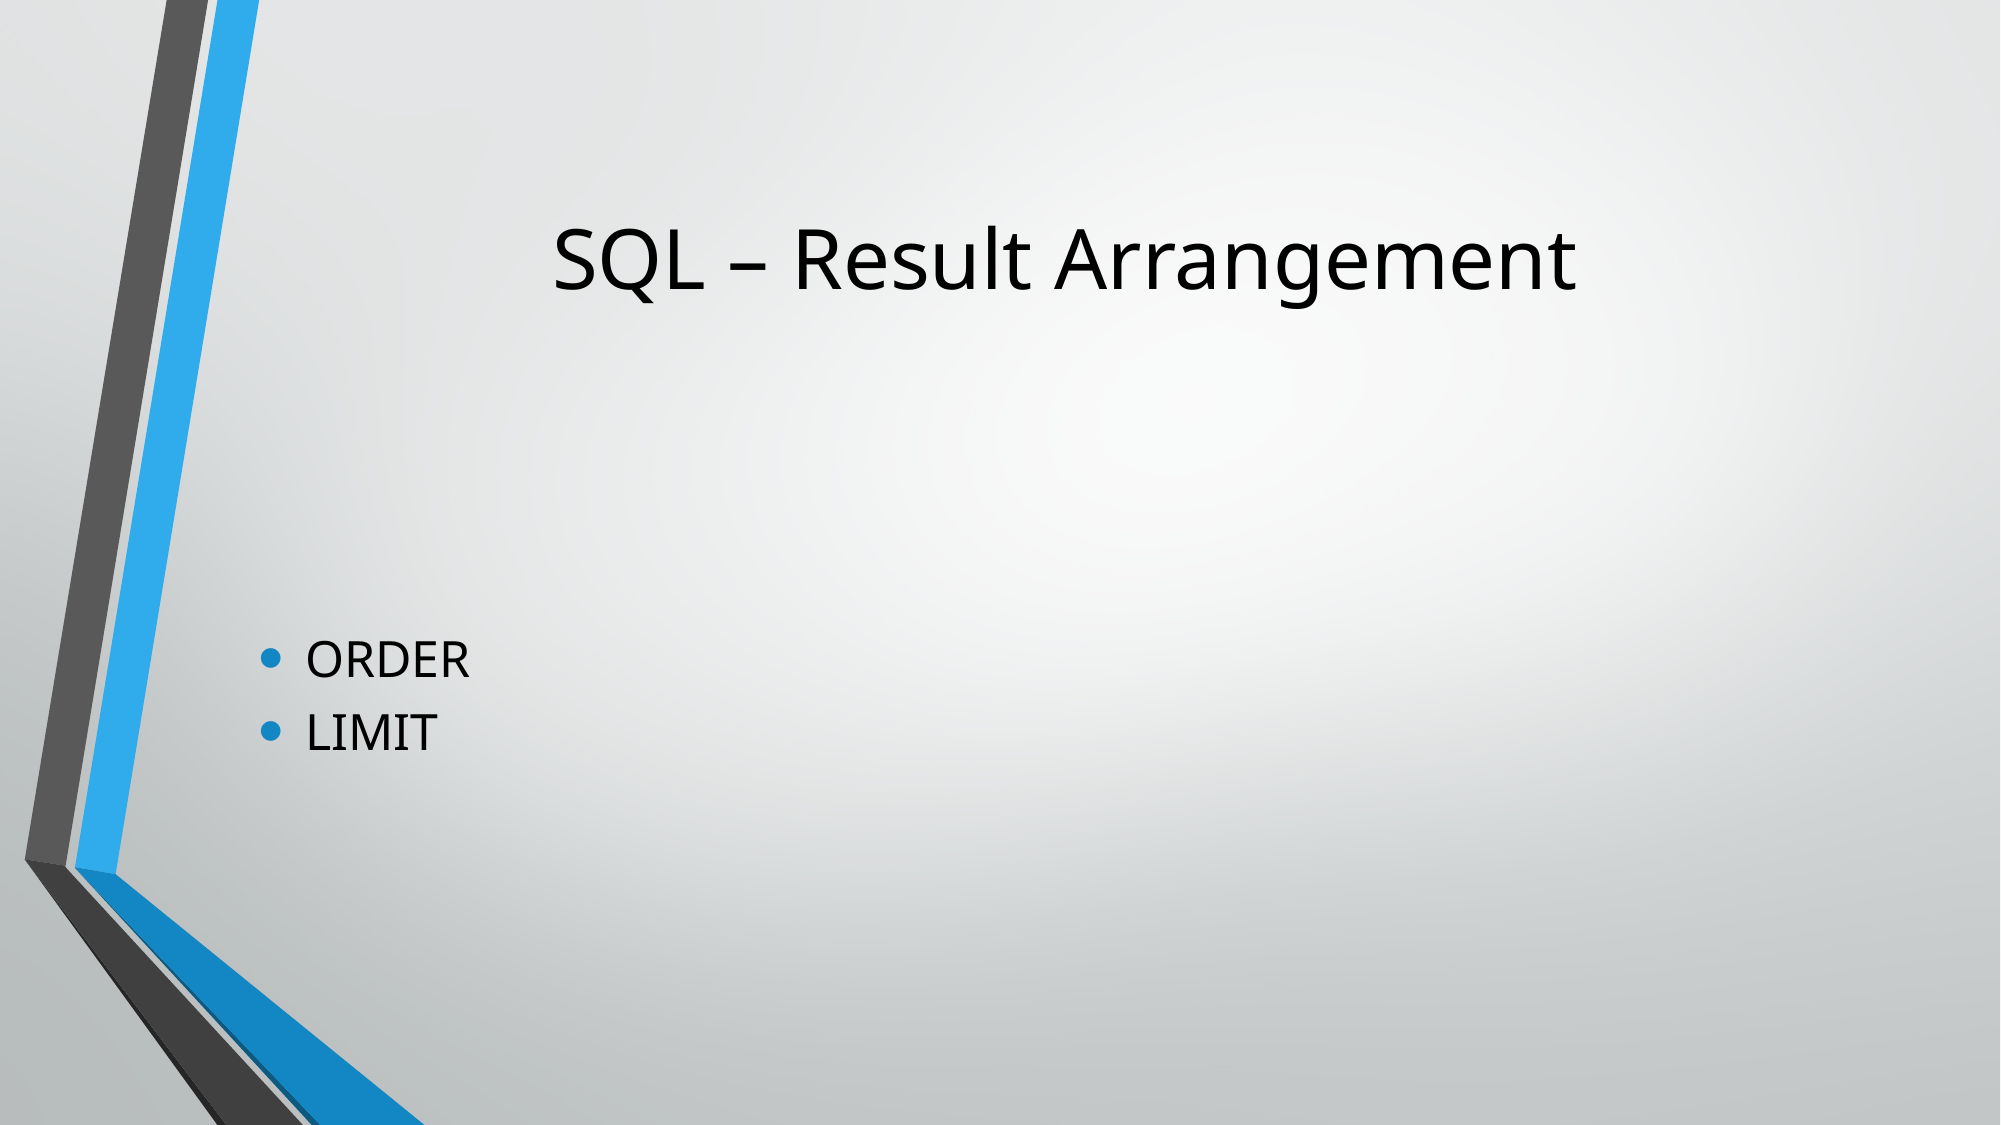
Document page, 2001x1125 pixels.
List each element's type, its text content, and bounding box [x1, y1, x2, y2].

title SQL – Result Arrangement [243, 112, 1887, 400]
list ORDER LIMIT [243, 437, 1887, 950]
